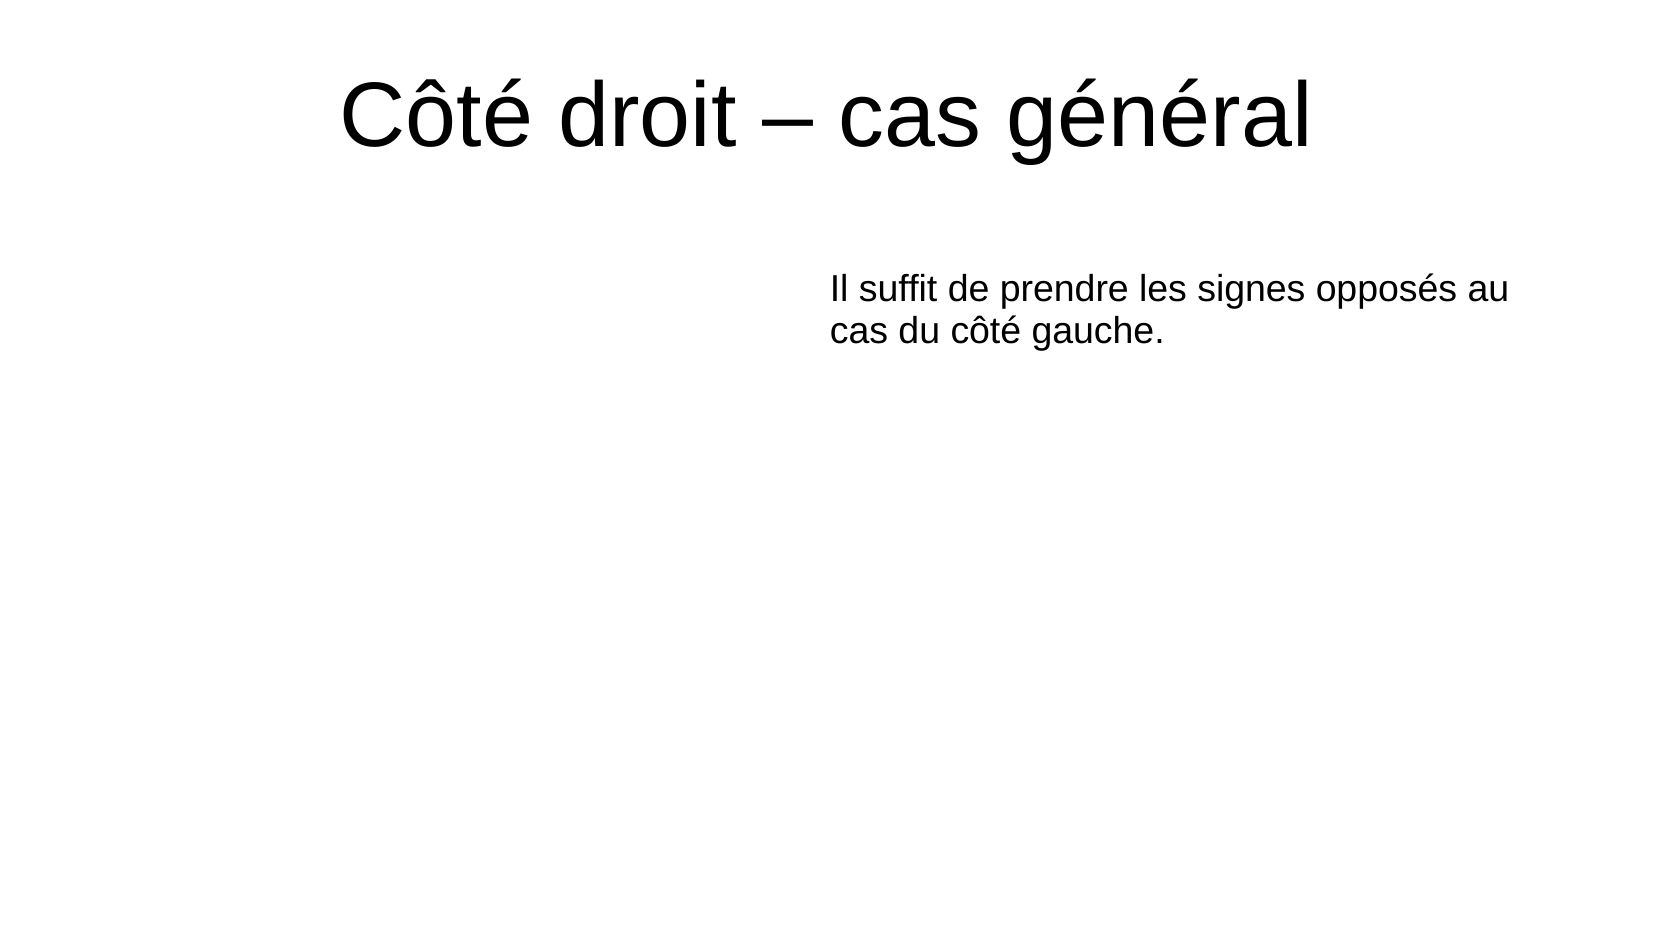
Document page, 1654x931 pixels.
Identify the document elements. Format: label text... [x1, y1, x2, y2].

text_box Il suffit de prendre les signes opposés au cas du côté gauche. [814, 259, 1583, 359]
title Côté droit – cas général [82, 37, 1571, 193]
